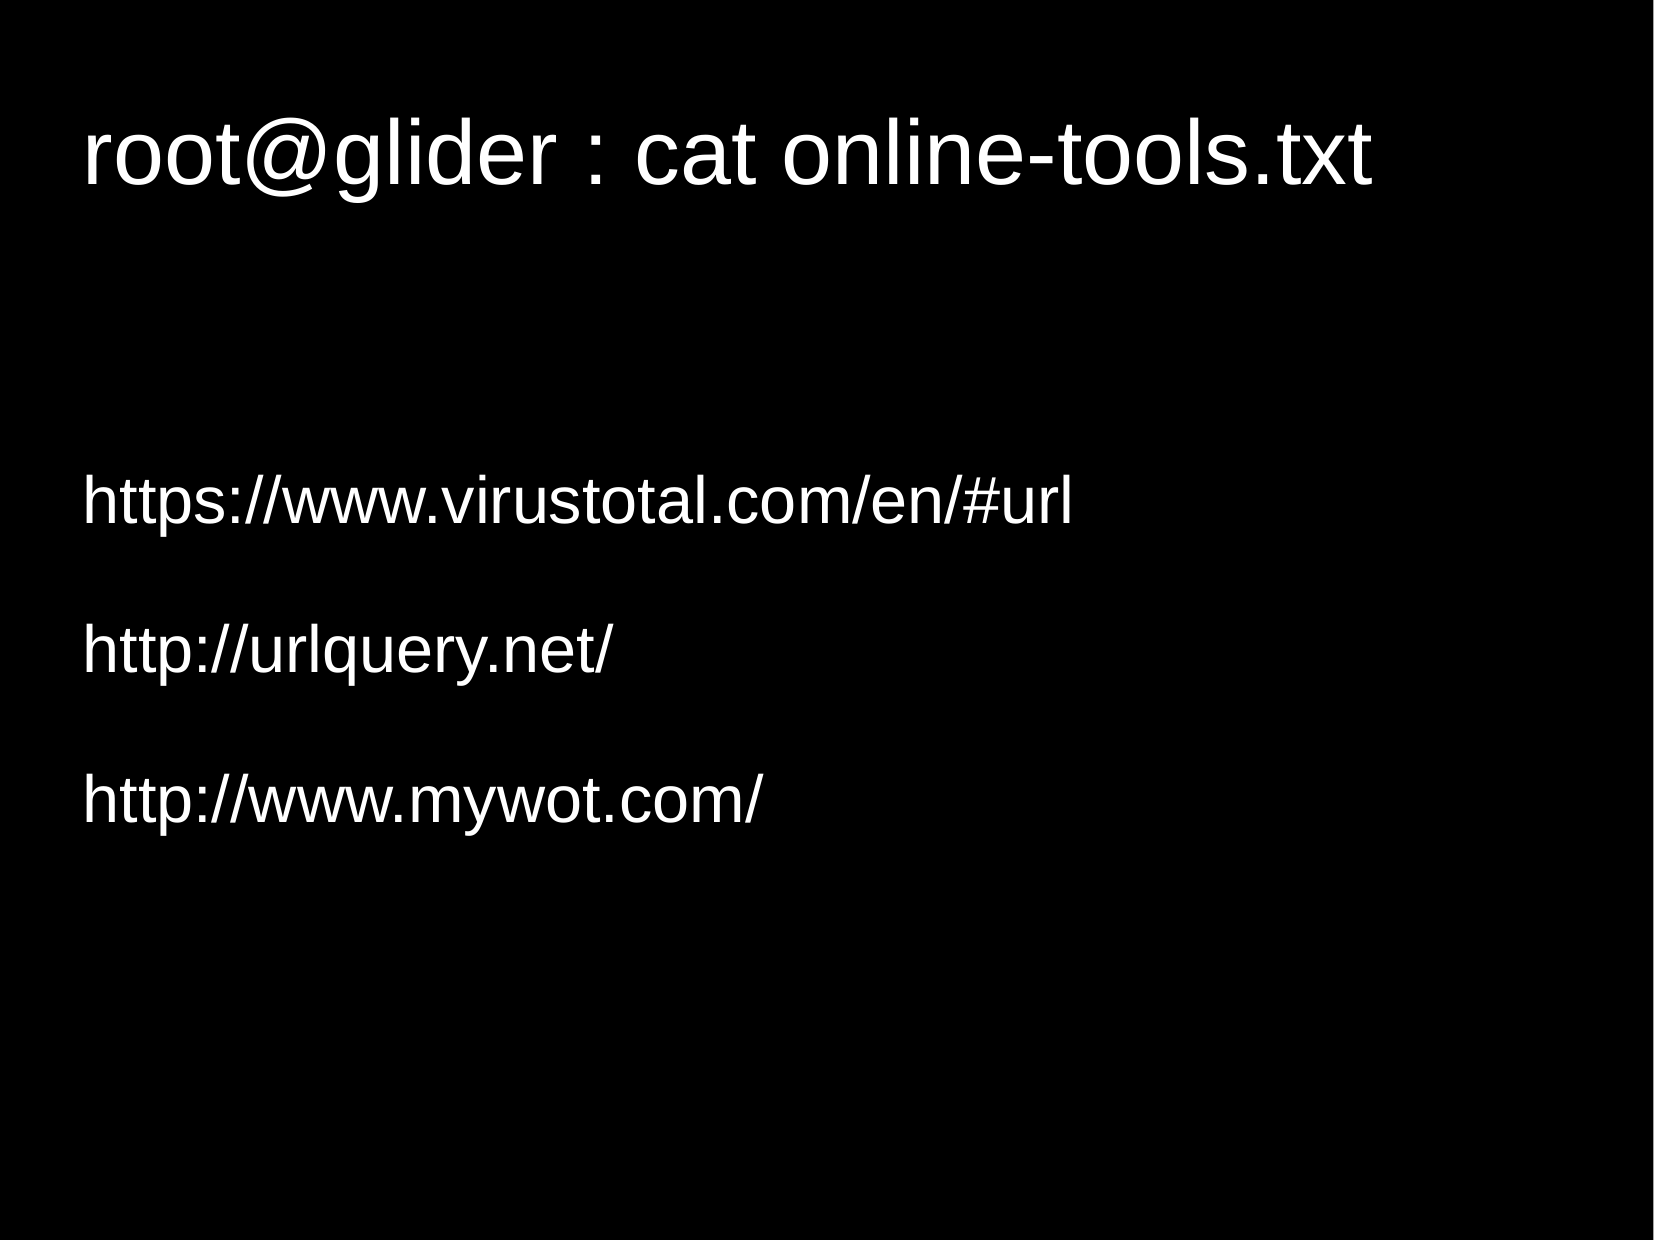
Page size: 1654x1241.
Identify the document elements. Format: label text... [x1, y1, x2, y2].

title root@glider : cat online-tools.txt [82, 49, 1571, 257]
subtitle https://www.virustotal.com/en/#url http://urlquery.net/ http://www.mywot.com/ [82, 290, 1571, 1010]
